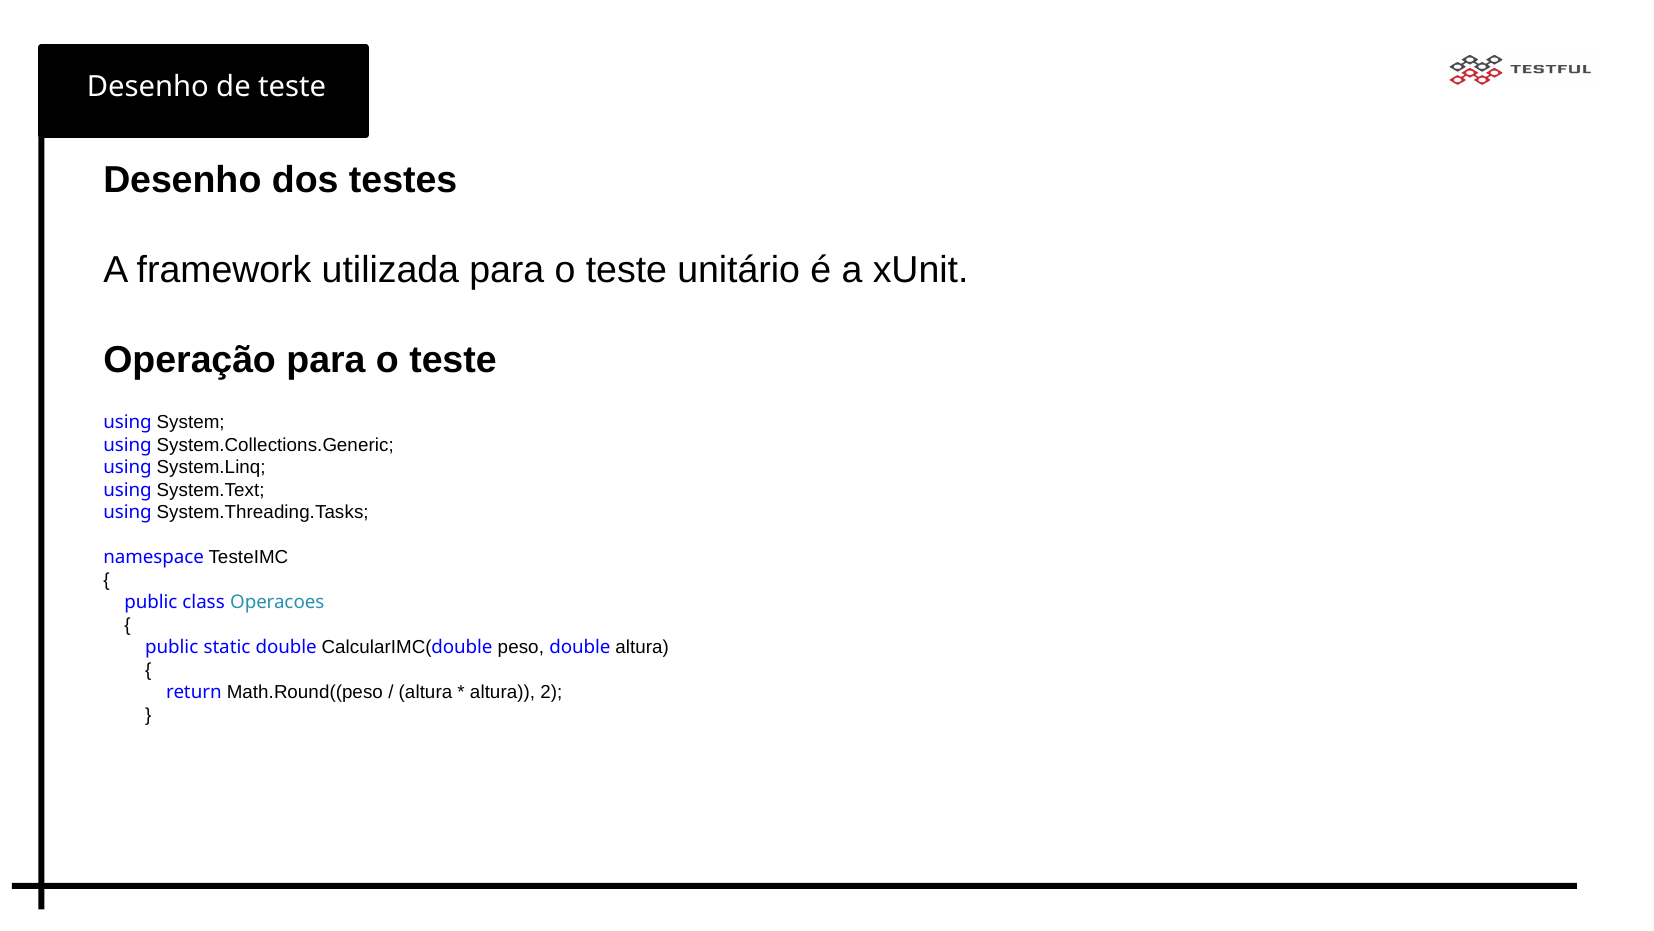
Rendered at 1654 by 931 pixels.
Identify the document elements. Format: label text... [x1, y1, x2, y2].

text_box Desenho de teste [58, 51, 355, 119]
picture [1446, 51, 1595, 89]
text_box [41, 47, 366, 136]
text_box Desenho dos testes A framework utilizada para o teste unitário é a xUnit. Operação para o teste using System; using System.Collections.Generic; using System.Linq; using System.Text; using System.Threading.Tasks; namespace TesteIMC { public class Operacoes { public static double CalcularIMC(double peso, double altura) { return Math.Round((peso / (altura * altura)), 2); } [88, 147, 1624, 680]
